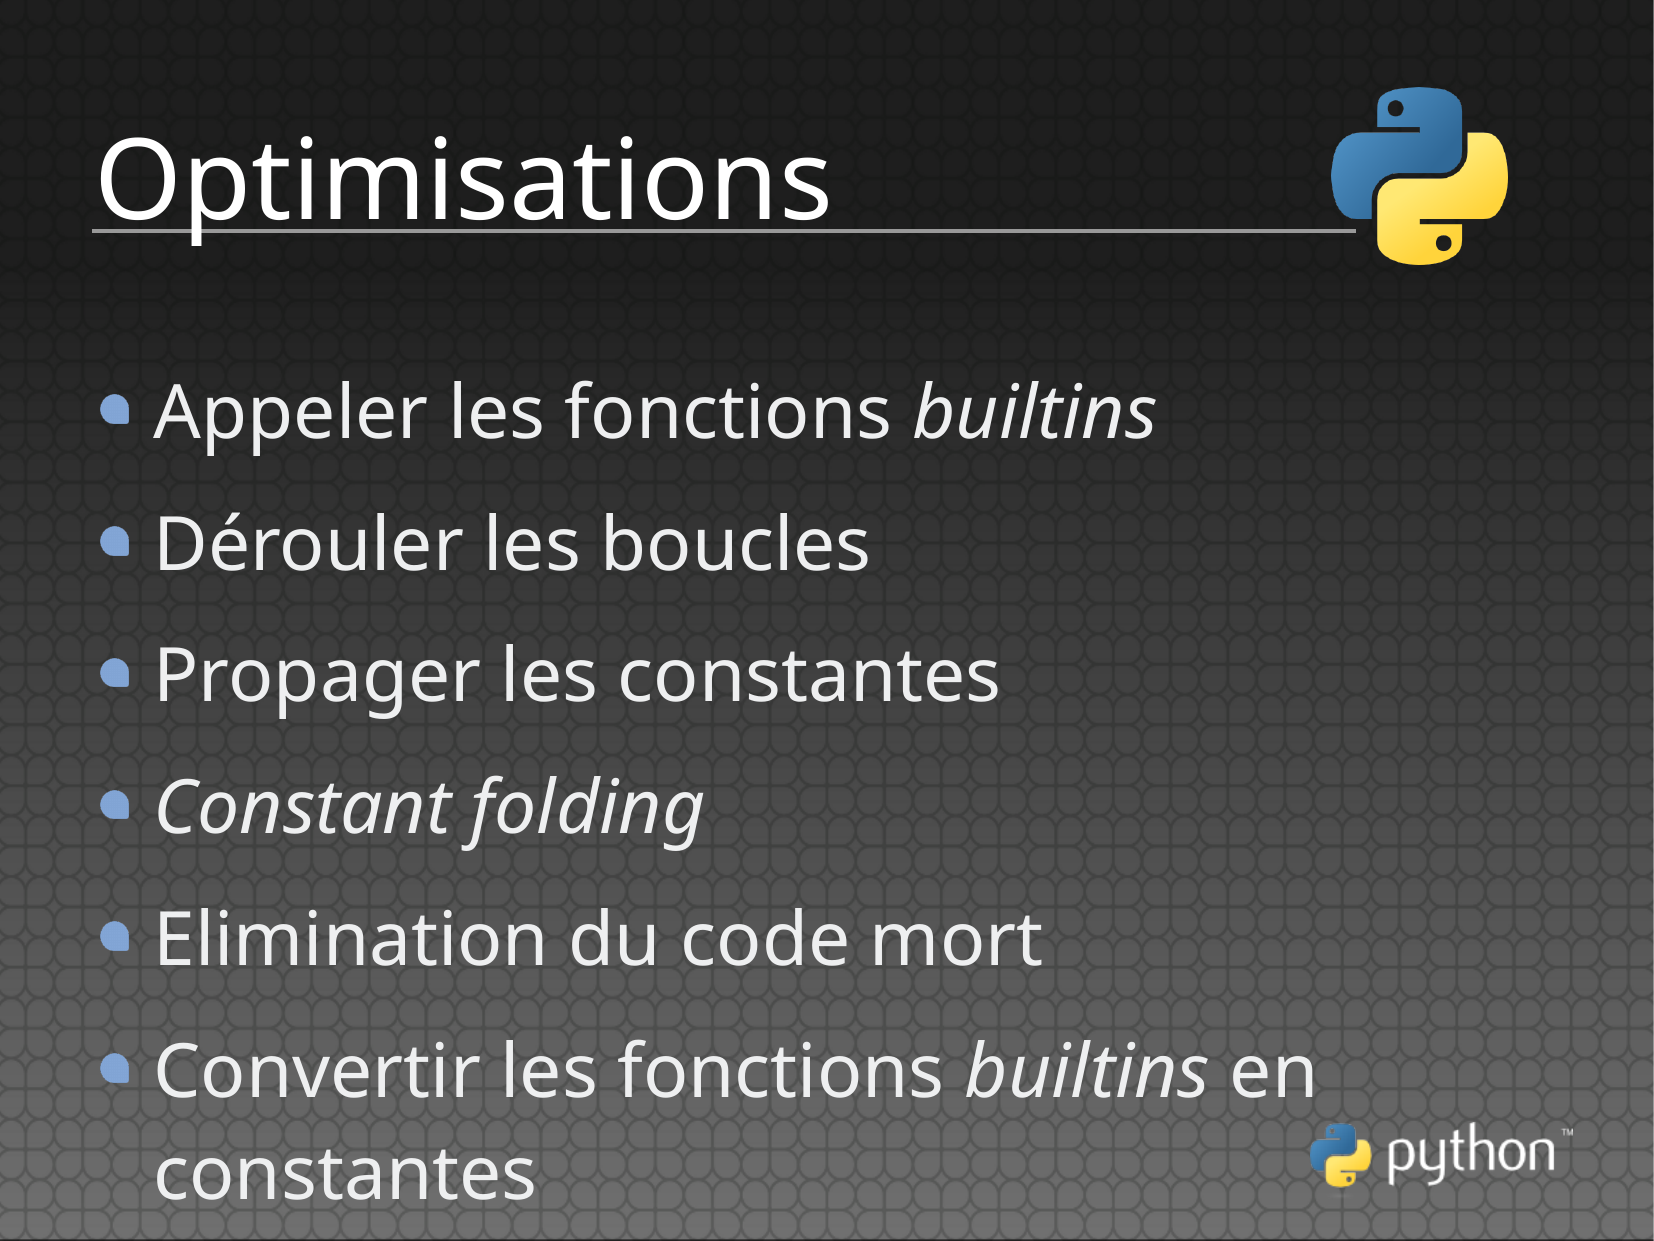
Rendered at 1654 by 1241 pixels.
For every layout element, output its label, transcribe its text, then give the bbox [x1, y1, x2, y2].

title Optimisations [94, 100, 1426, 251]
picture [0, 0, 1654, 1241]
list Appeler les fonctions builtins Dérouler les boucles Propager les constantes Constant folding Elimination du code mort Convertir les fonctions builtins en constantes [82, 357, 1571, 1098]
